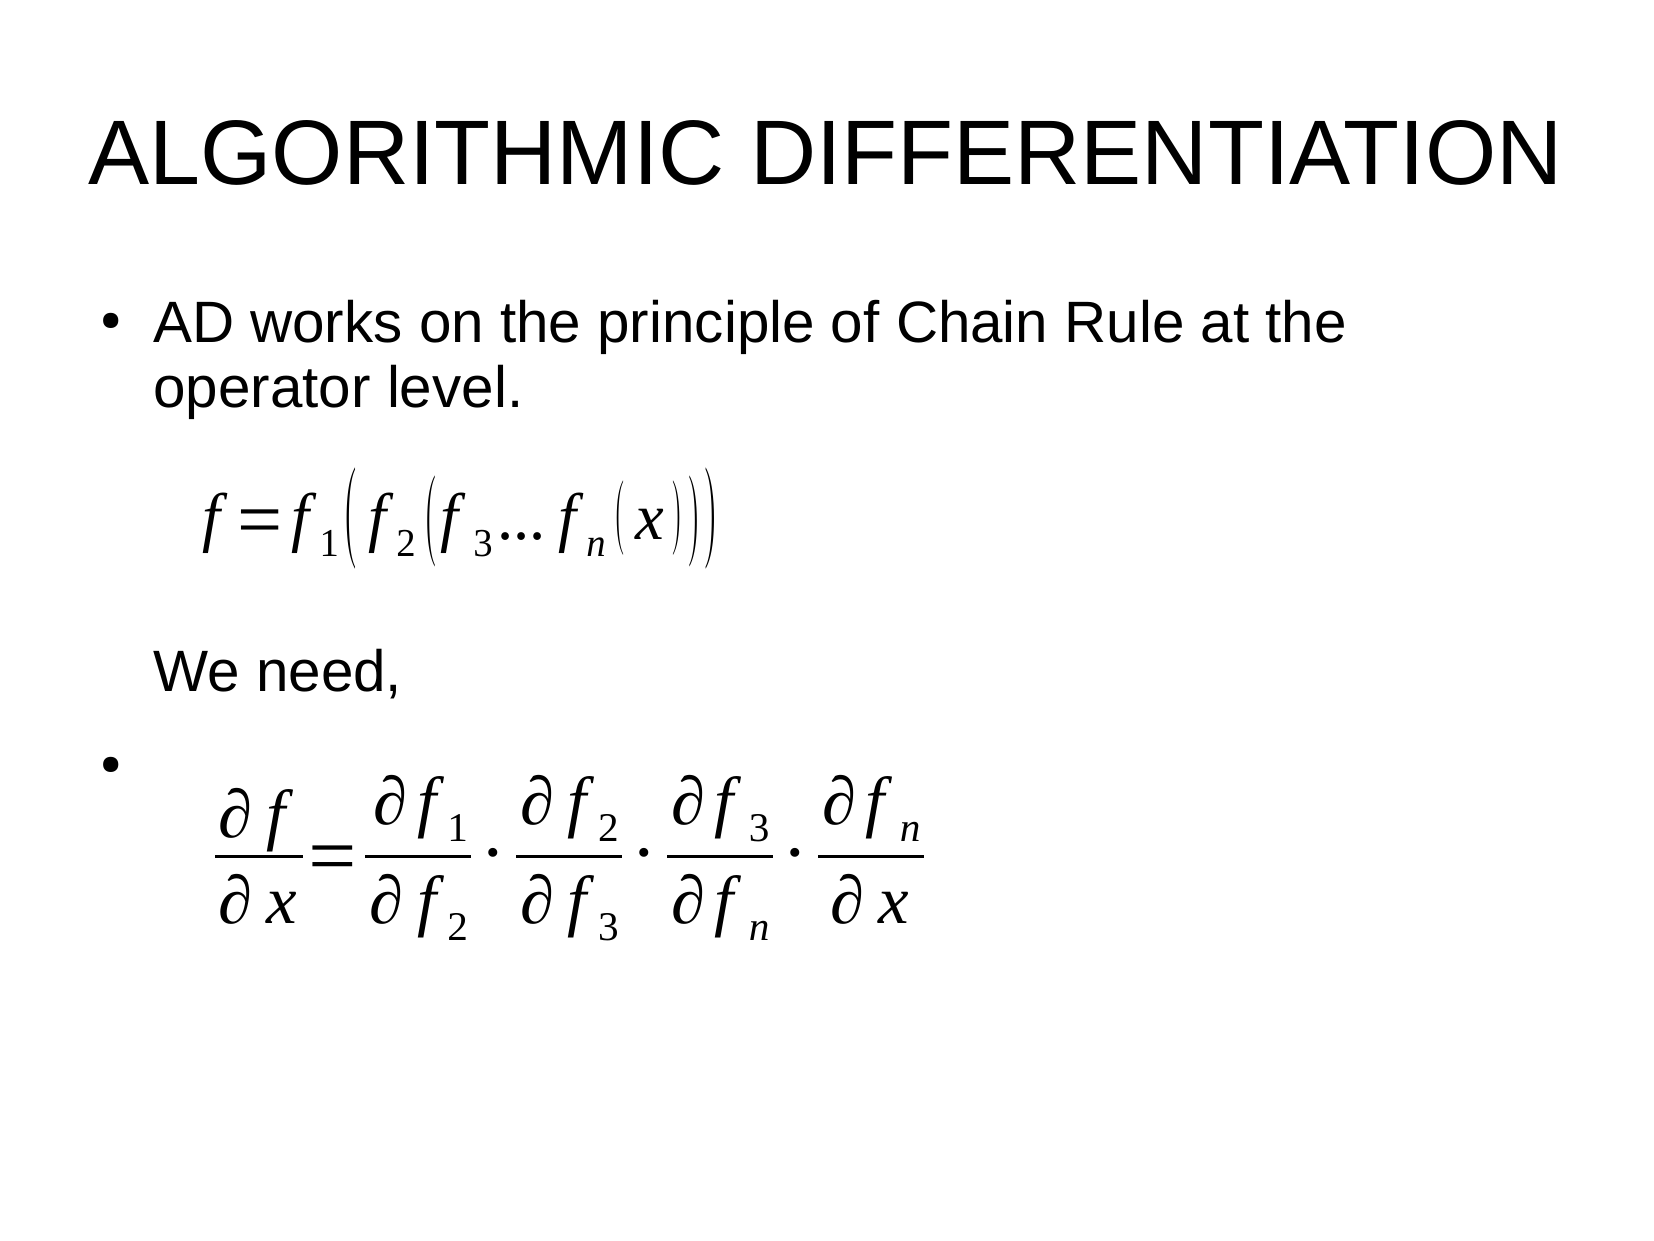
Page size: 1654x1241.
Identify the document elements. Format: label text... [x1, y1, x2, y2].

chart [193, 765, 944, 950]
chart [186, 465, 735, 574]
title ALGORITHMIC DIFFERENTIATION [82, 49, 1571, 257]
list AD works on the principle of Chain Rule at the operator level. We need, [82, 290, 1571, 1010]
